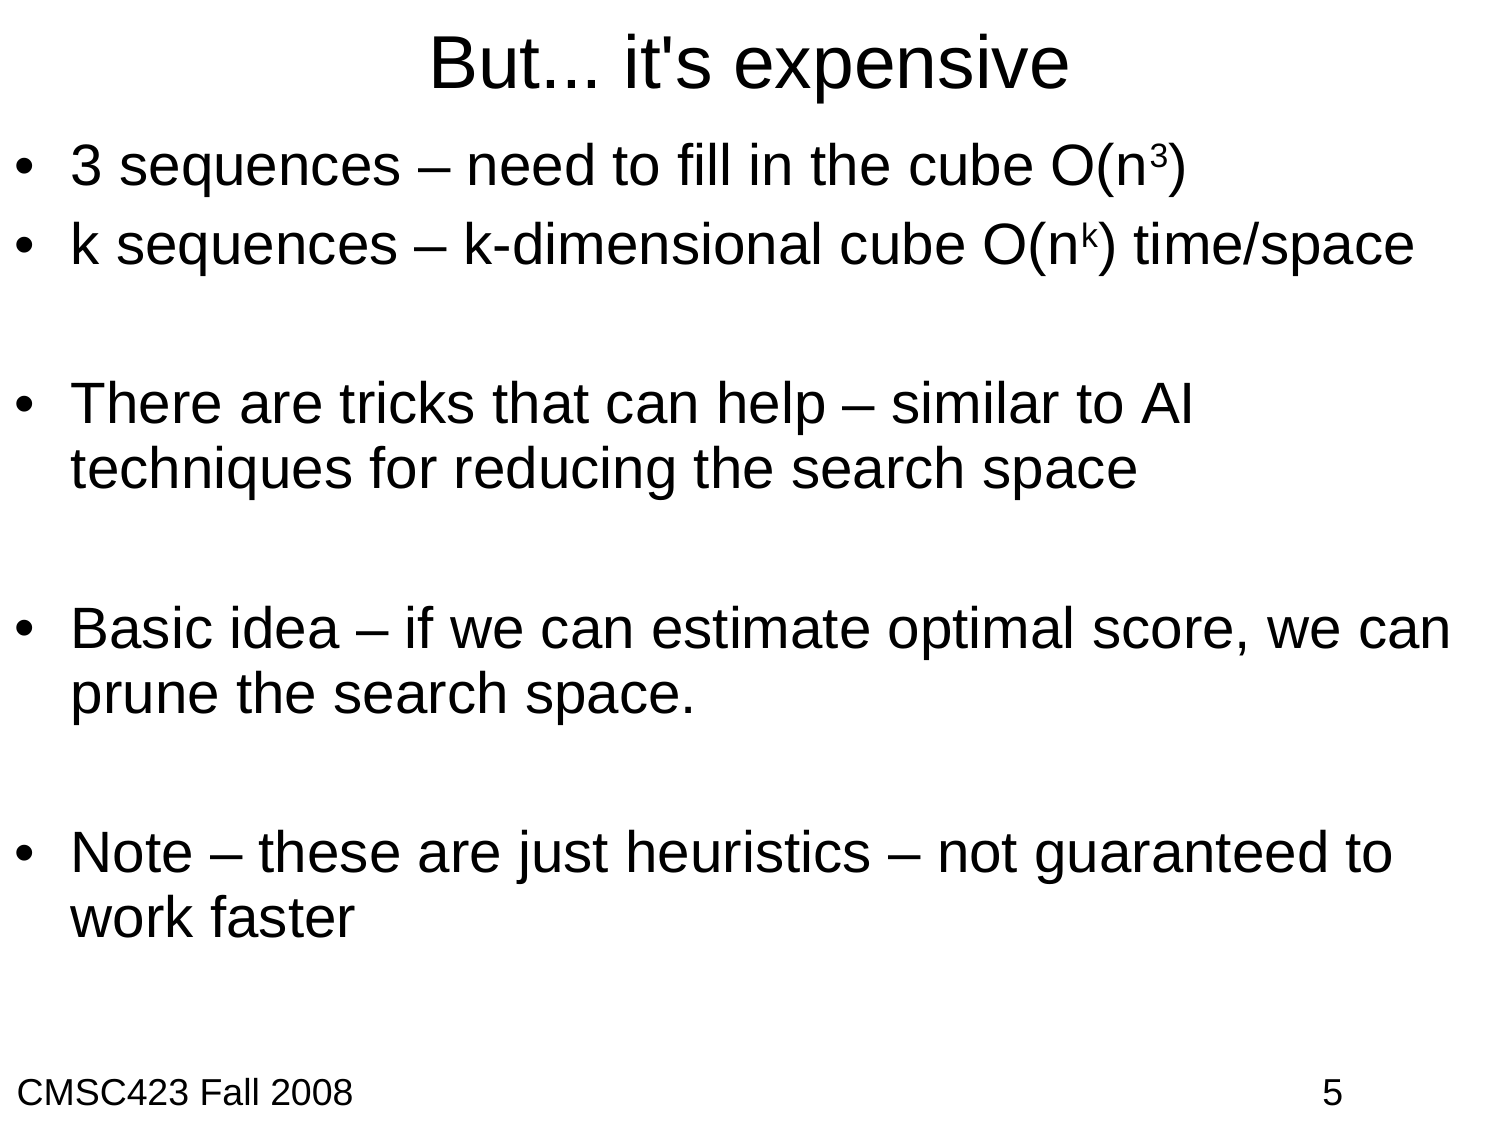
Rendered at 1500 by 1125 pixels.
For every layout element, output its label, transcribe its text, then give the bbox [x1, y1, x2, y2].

list 3 sequences – need to fill in the cube O(n3) k sequences – k-dimensional cube O(nk) time/space There are tricks that can help – similar to AI techniques for reducing the search space Basic idea – if we can estimate optimal score, we can prune the search space. Note – these are just heuristics – not guaranteed to work faster [0, 124, 1500, 1125]
title But... it's expensive [0, 12, 1500, 113]
